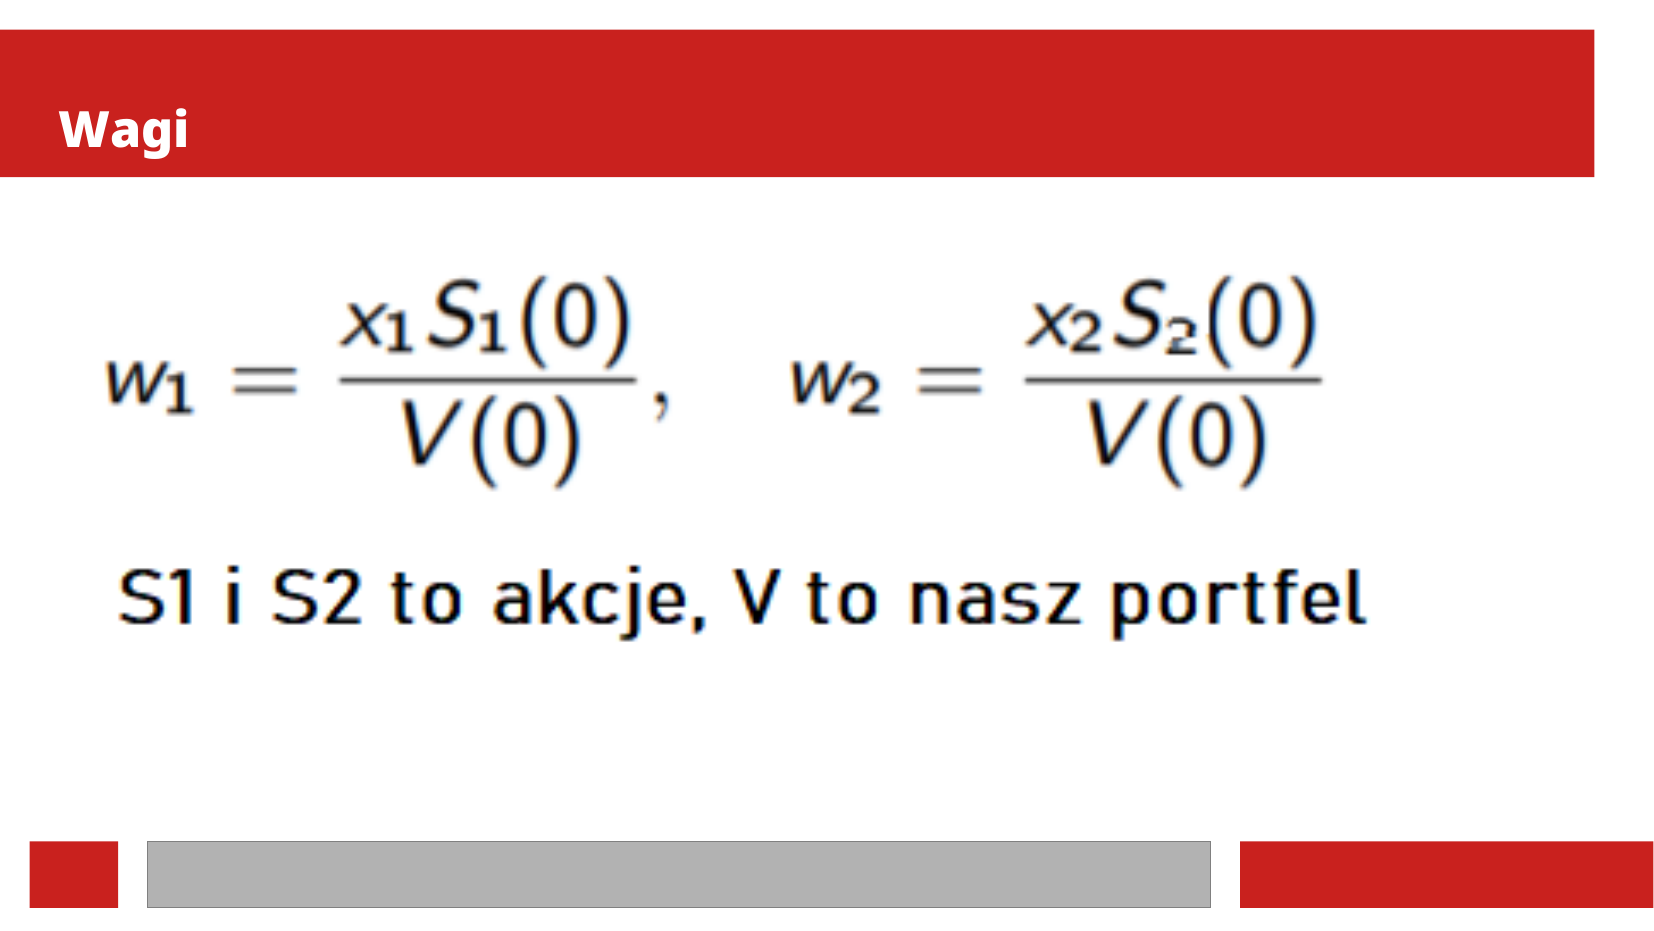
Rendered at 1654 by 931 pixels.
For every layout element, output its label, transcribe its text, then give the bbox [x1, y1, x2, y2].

picture [59, 243, 1565, 776]
title Wagi [59, 44, 1595, 163]
